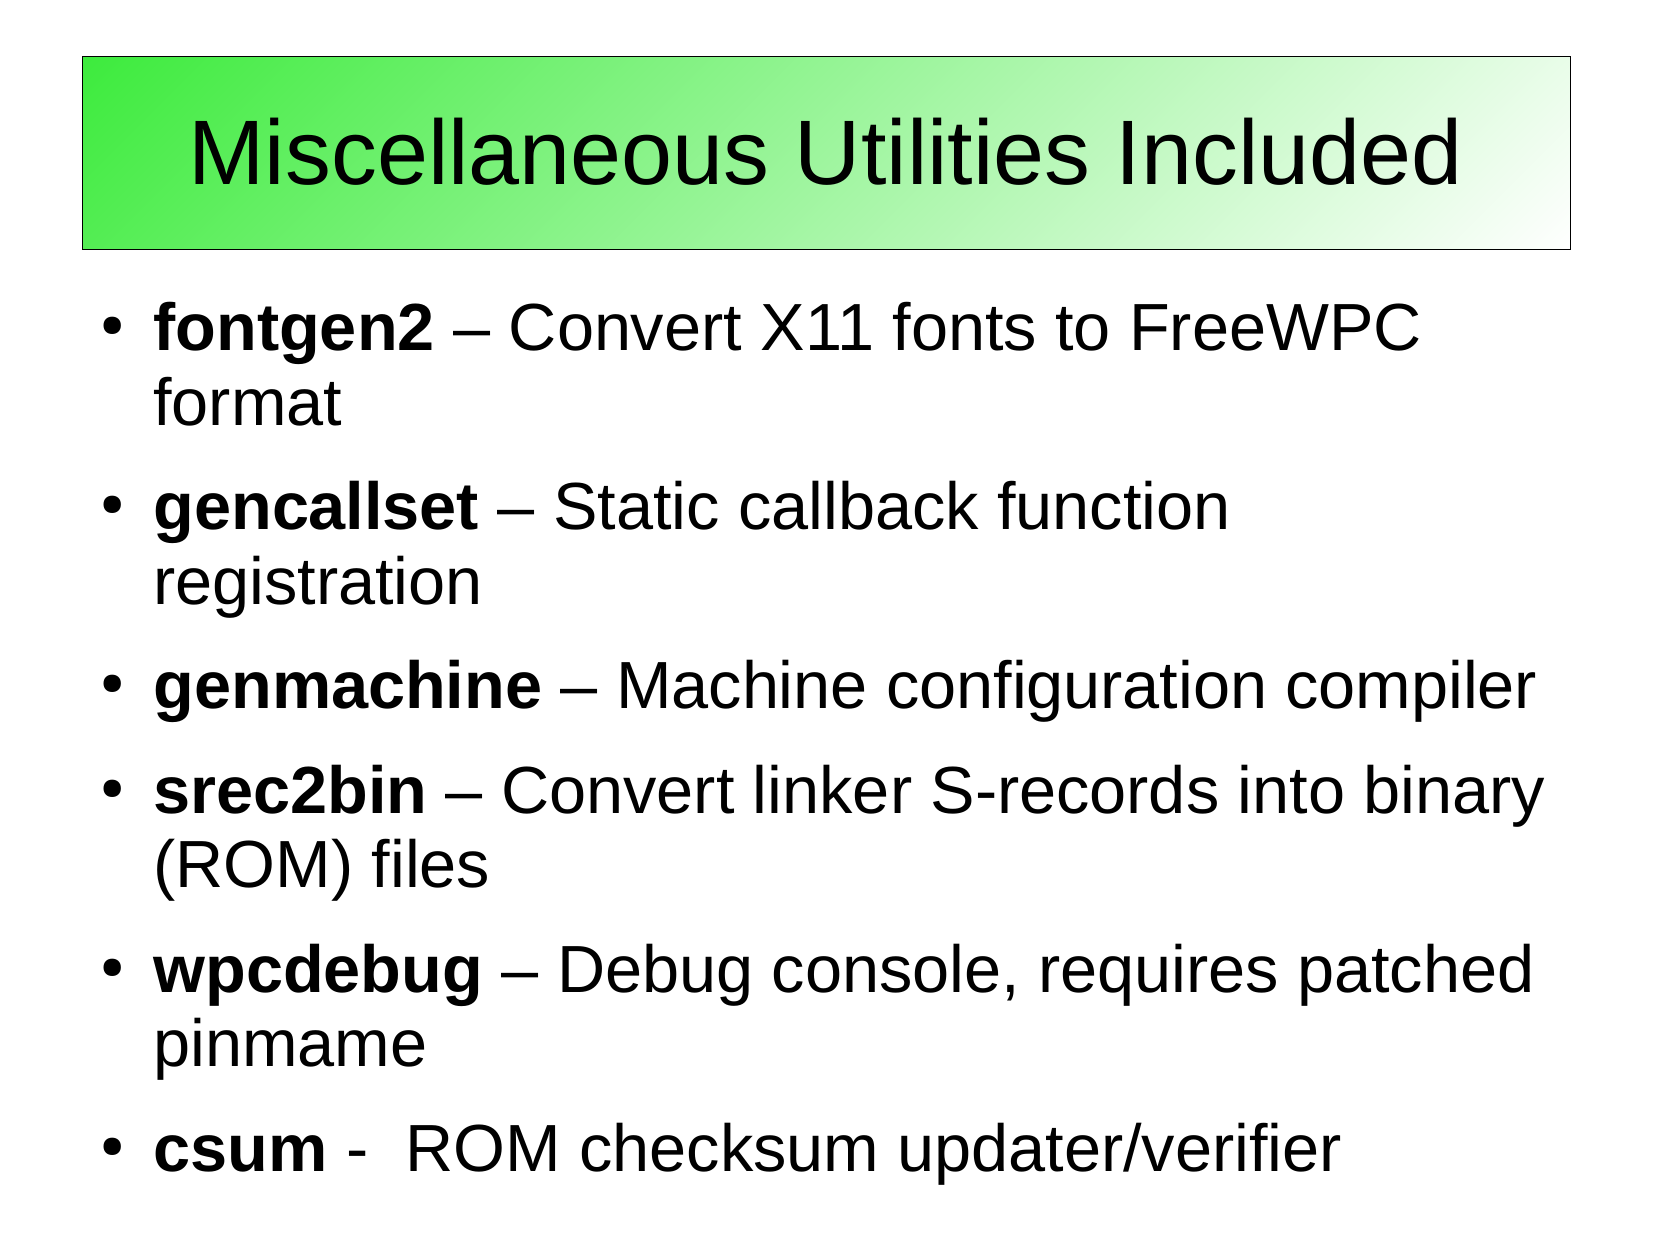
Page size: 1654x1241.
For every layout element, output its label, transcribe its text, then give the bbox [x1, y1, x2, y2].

list fontgen2 – Convert X11 fonts to FreeWPC format gencallset – Static callback function registration genmachine – Machine configuration compiler srec2bin – Convert linker S-records into binary (ROM) files wpcdebug – Debug console, requires patched pinmame csum - ROM checksum updater/verifier [82, 290, 1571, 1186]
title Miscellaneous Utilities Included [82, 56, 1571, 250]
